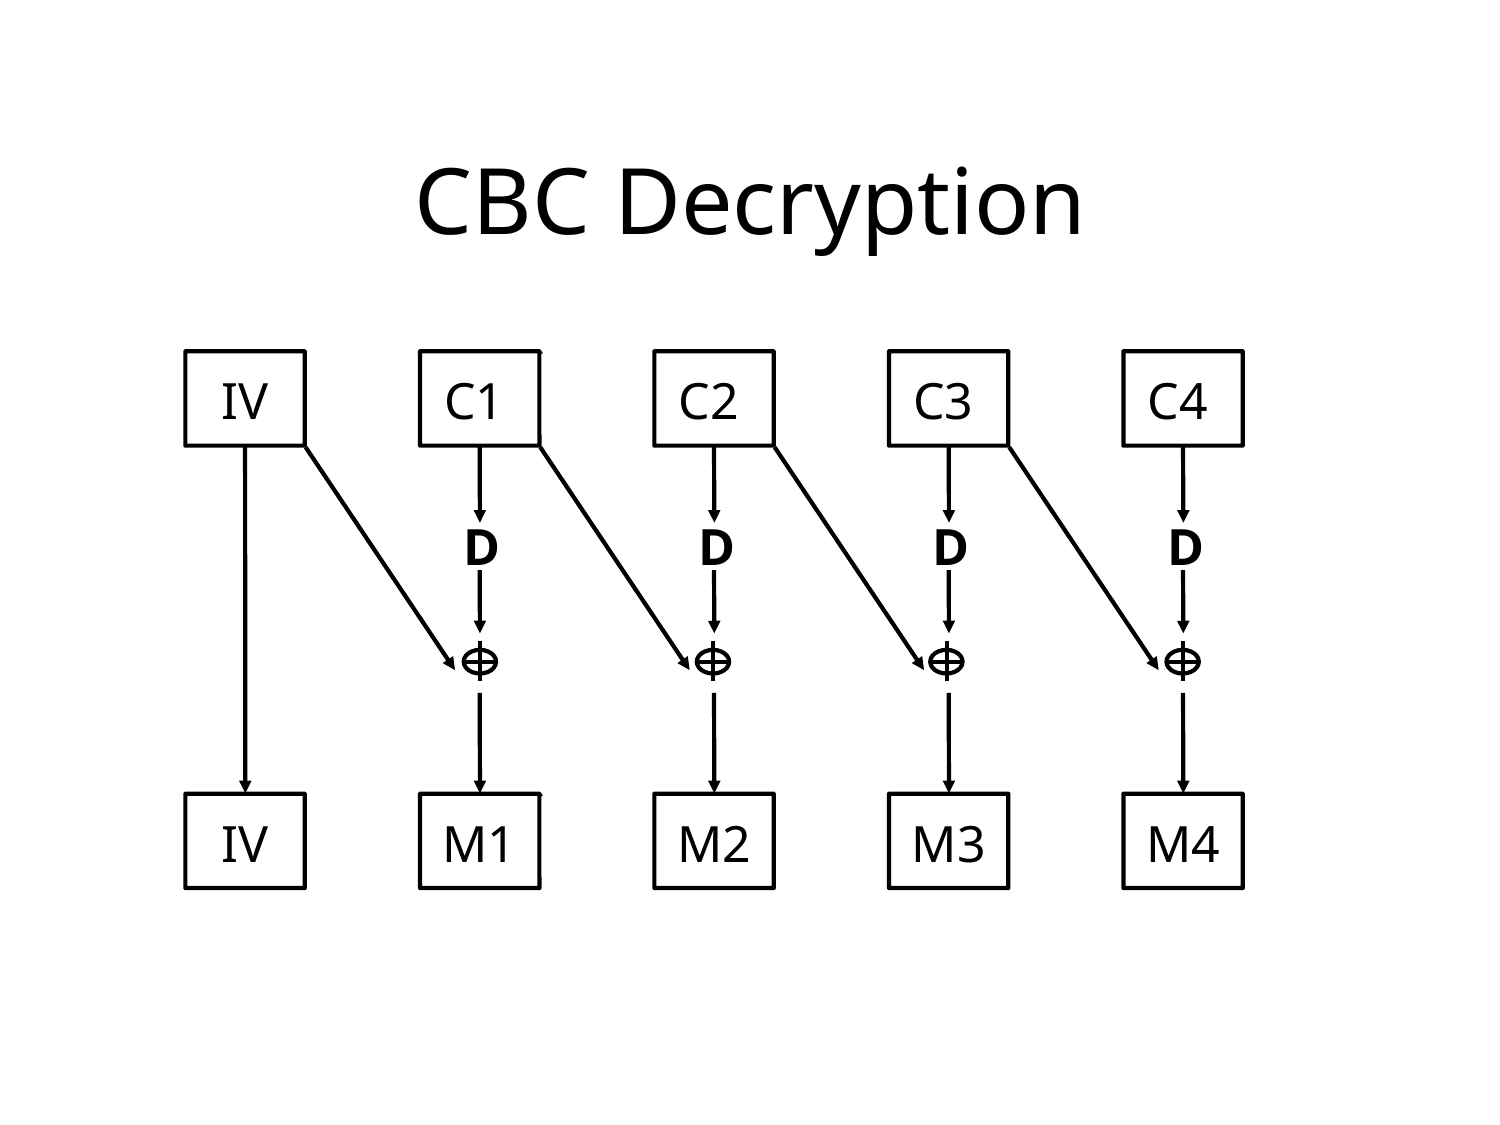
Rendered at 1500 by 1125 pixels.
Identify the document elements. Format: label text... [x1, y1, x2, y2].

text_box D [448, 507, 516, 584]
text_box C3 [898, 361, 989, 438]
text_box M3 [896, 803, 1001, 880]
text_box [889, 793, 1009, 889]
text_box [185, 351, 305, 446]
text_box D [917, 507, 985, 584]
text_box [889, 351, 1009, 446]
text_box M1 [427, 803, 532, 880]
text_box C4 [1132, 361, 1224, 438]
text_box [185, 793, 305, 889]
text_box [1123, 351, 1243, 446]
text_box M4 [1131, 803, 1236, 880]
text_box D [1152, 507, 1220, 584]
text_box D [683, 507, 751, 584]
title CBC Decryption [121, 104, 1381, 290]
text_box C1 [429, 361, 520, 438]
text_box [420, 351, 540, 446]
text_box [1123, 793, 1243, 889]
text_box [420, 793, 540, 889]
text_box M2 [662, 803, 767, 880]
text_box [654, 793, 774, 889]
text_box C2 [663, 361, 755, 438]
text_box [654, 351, 774, 446]
text_box IV [206, 361, 284, 438]
text_box IV [206, 803, 284, 880]
